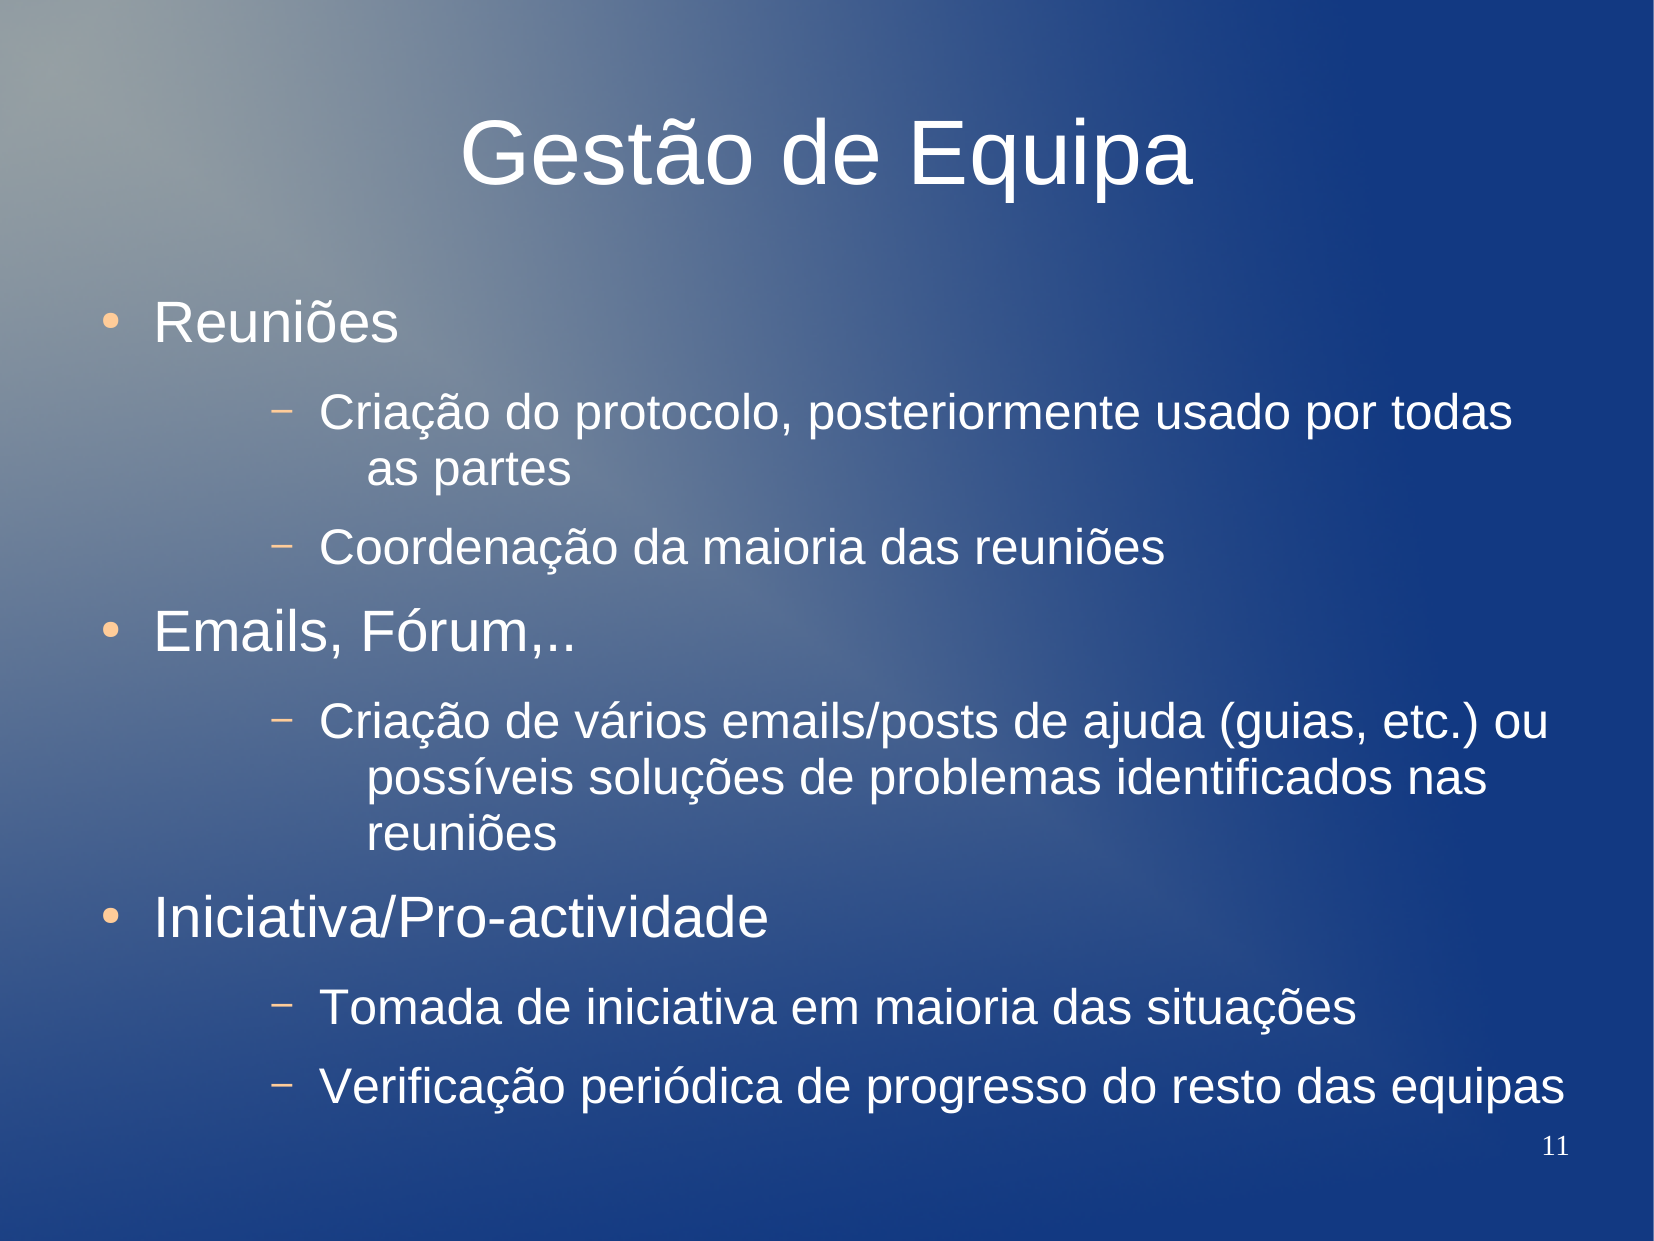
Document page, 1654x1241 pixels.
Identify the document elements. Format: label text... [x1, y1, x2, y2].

title Gestão de Equipa [82, 49, 1571, 257]
picture [0, 0, 1654, 1241]
list Reuniões Criação do protocolo, posteriormente usado por todas as partes Coordenação da maioria das reuniões Emails, Fórum,.. Criação de vários emails/posts de ajuda (guias, etc.) ou possíveis soluções de problemas identificados nas reuniões Iniciativa/Pro-actividade Tomada de iniciativa em maioria das situações Verificação periódica de progresso do resto das equipas [82, 290, 1571, 1213]
